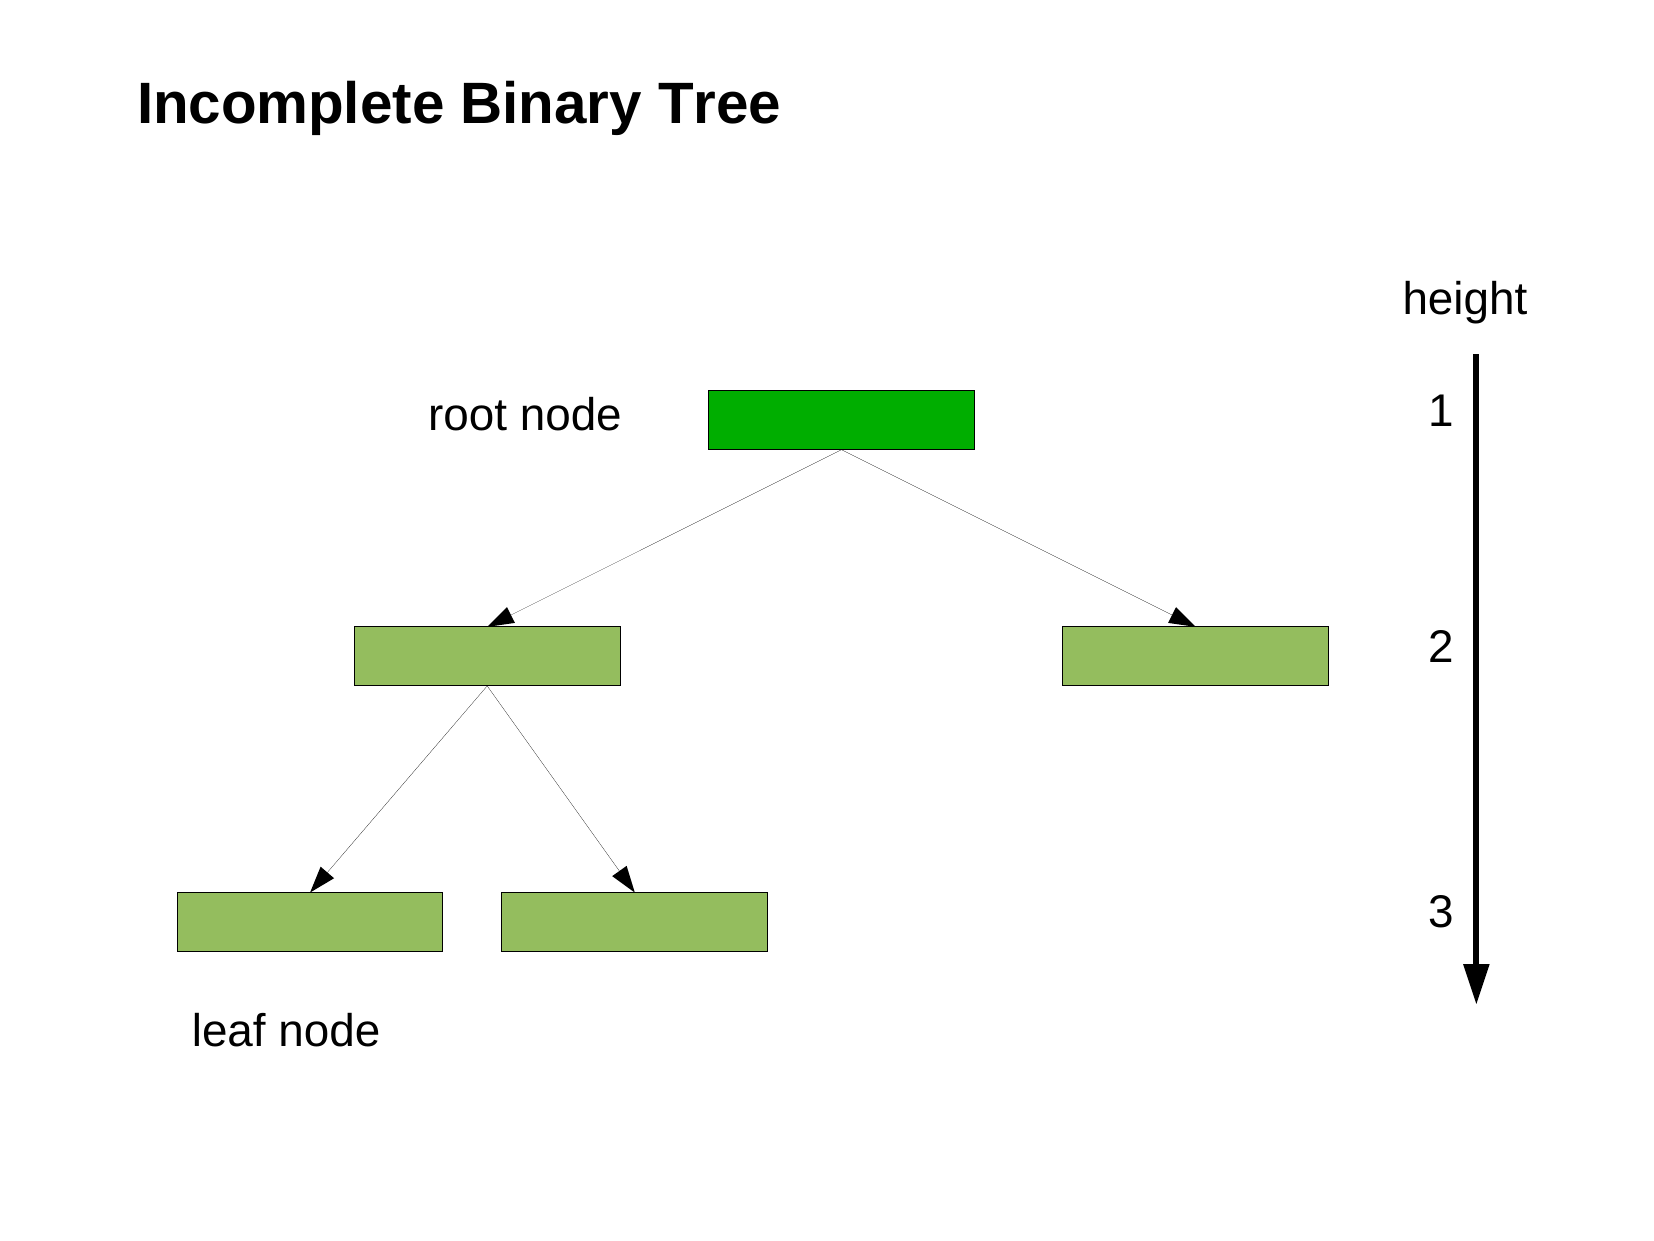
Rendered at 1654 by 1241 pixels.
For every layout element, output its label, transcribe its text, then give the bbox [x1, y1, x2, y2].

text_box 2 [1413, 613, 1506, 680]
text_box [501, 892, 768, 952]
text_box 3 [1413, 879, 1506, 946]
text_box [177, 892, 443, 952]
text_box leaf node [177, 997, 443, 1064]
text_box root node [413, 381, 654, 448]
text_box [708, 390, 975, 450]
text_box [354, 626, 621, 686]
text_box Incomplete Binary Tree [122, 63, 794, 144]
text_box [1062, 626, 1329, 686]
text_box height [1387, 265, 1628, 332]
text_box 1 [1413, 377, 1506, 444]
